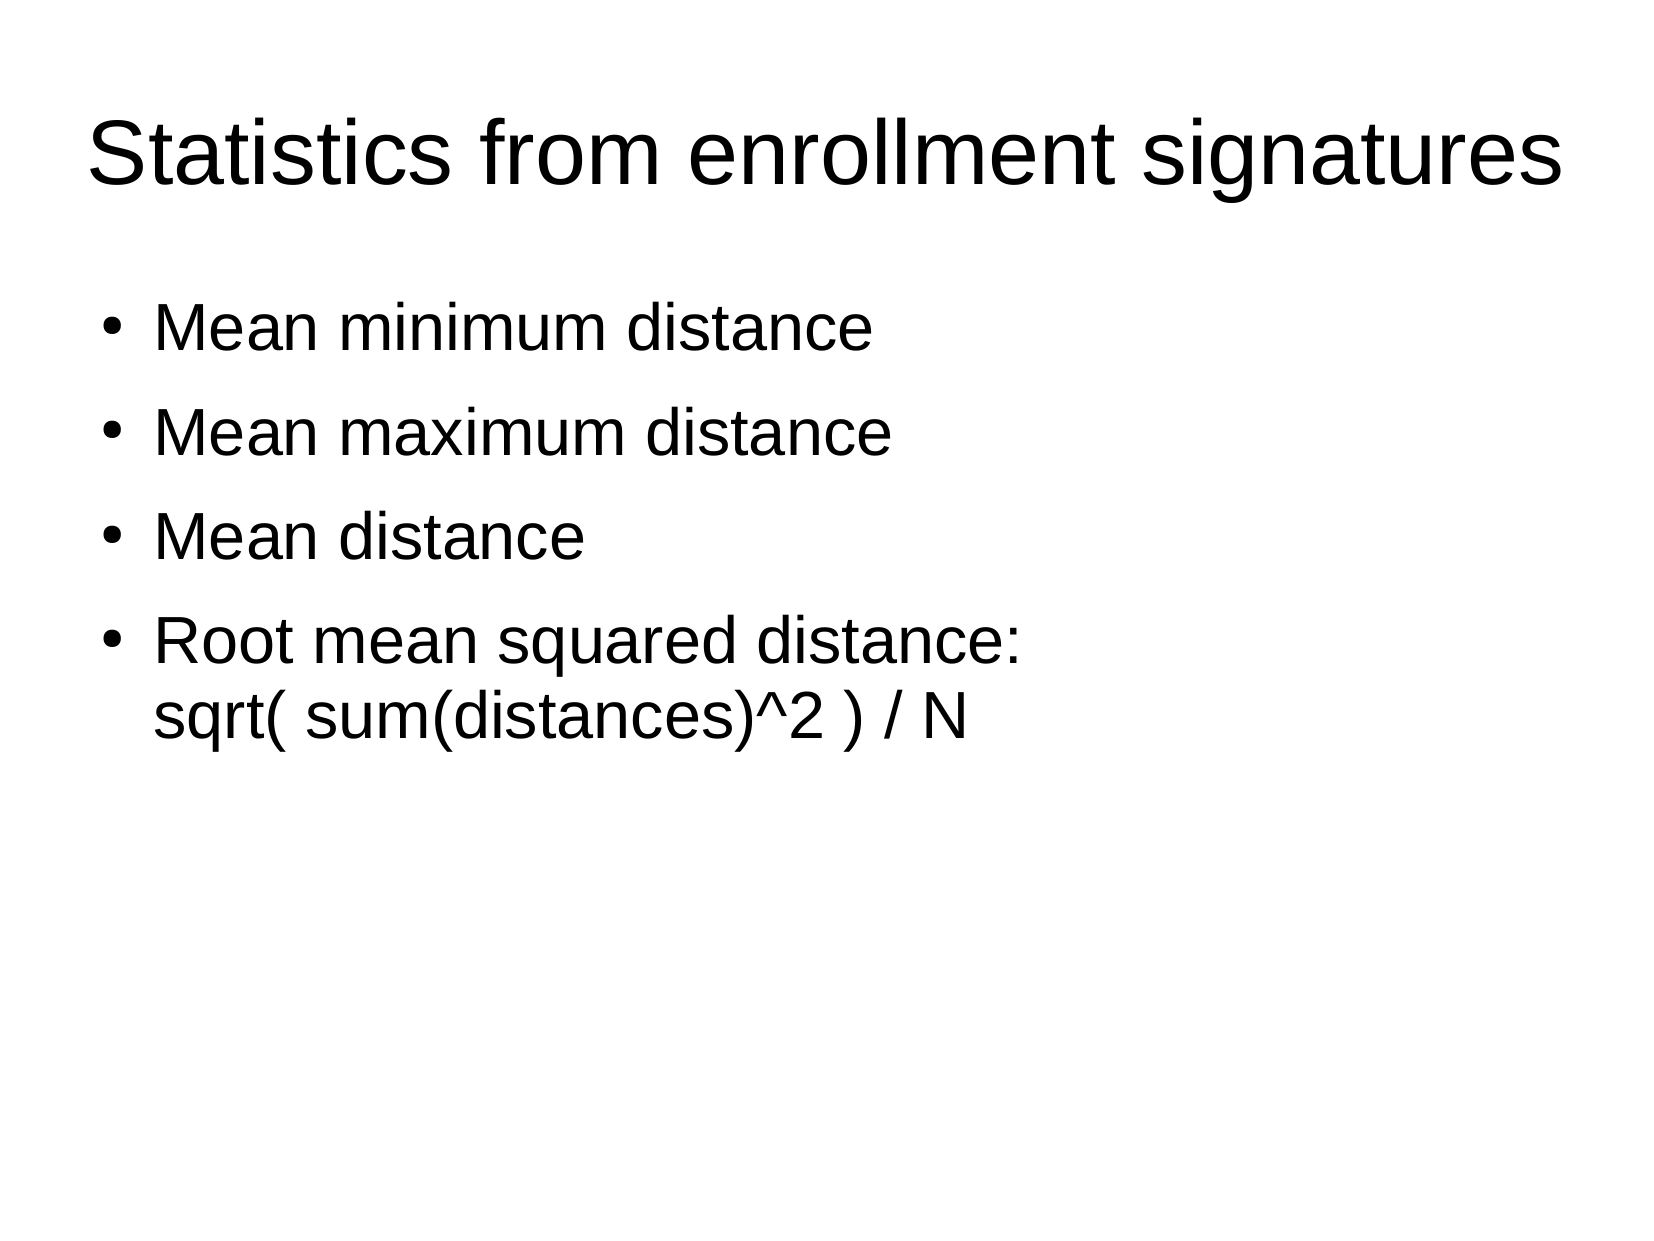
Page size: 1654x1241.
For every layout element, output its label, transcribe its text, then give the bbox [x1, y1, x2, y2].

list Mean minimum distance Mean maximum distance Mean distance Root mean squared distance: sqrt( sum(distances)^2 ) / N [82, 290, 1571, 1010]
title Statistics from enrollment signatures [82, 49, 1571, 257]
